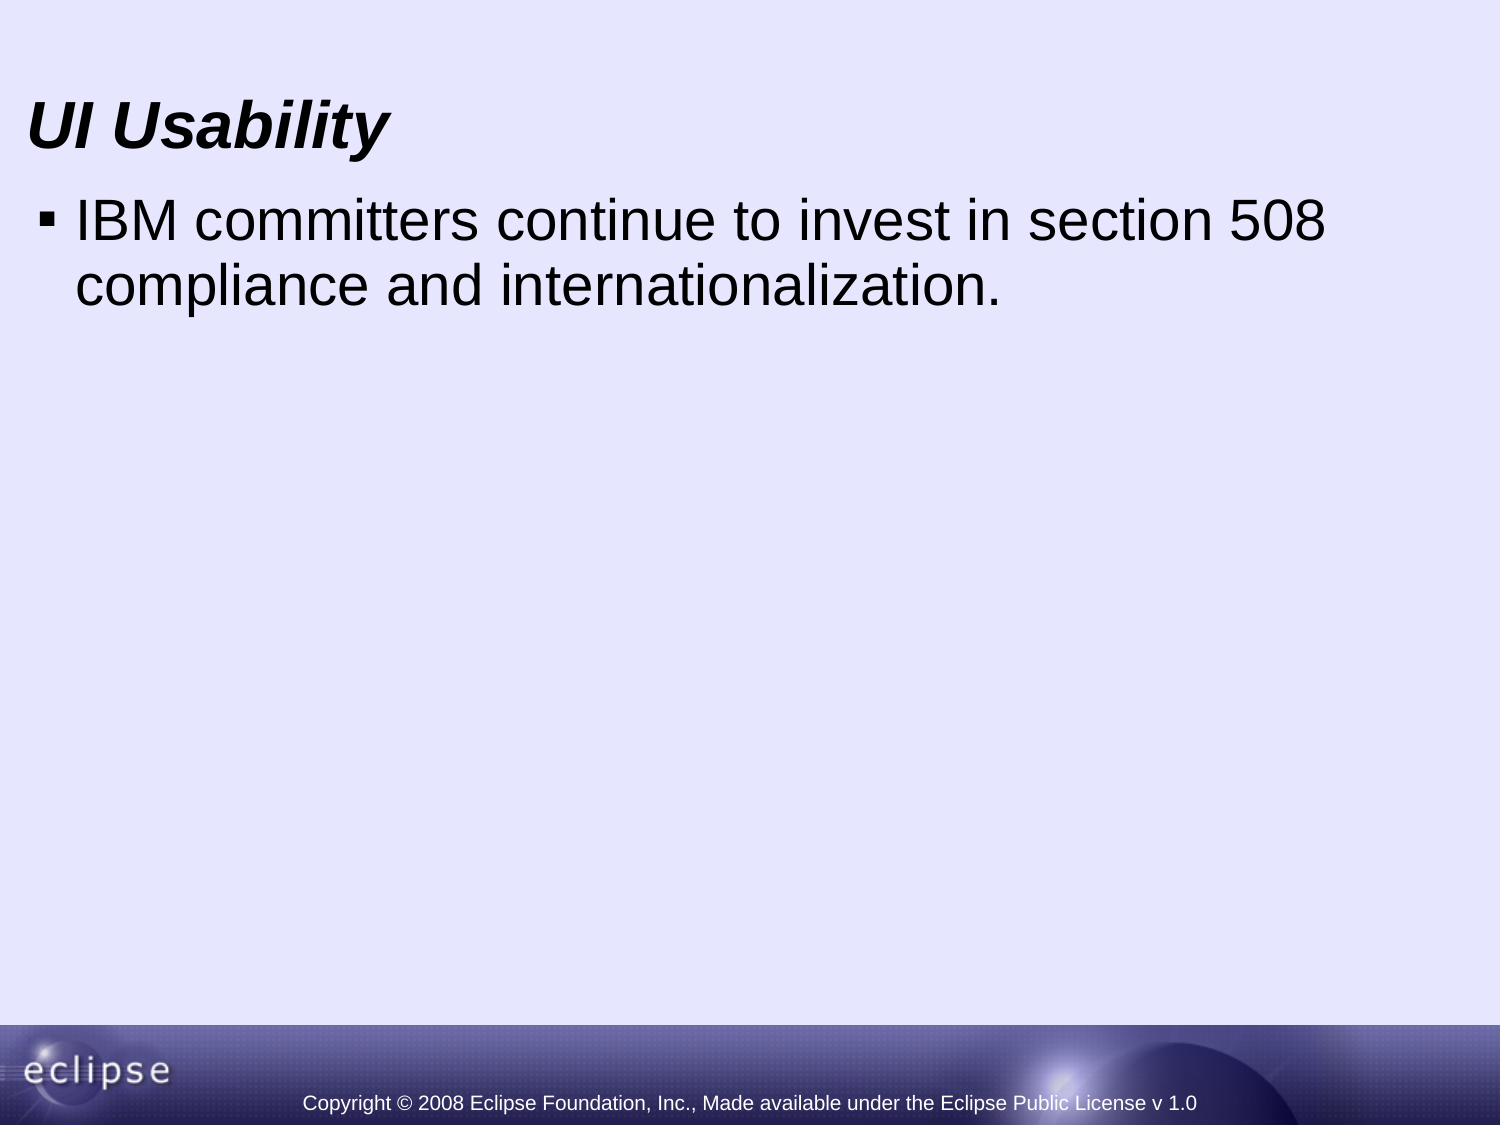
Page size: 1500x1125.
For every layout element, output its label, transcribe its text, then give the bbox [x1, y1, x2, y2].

picture [0, 1025, 1500, 1125]
list IBM committers continue to invest in section 508 compliance and internationalization. [37, 187, 1463, 1021]
title UI Usability [26, 84, 1474, 172]
